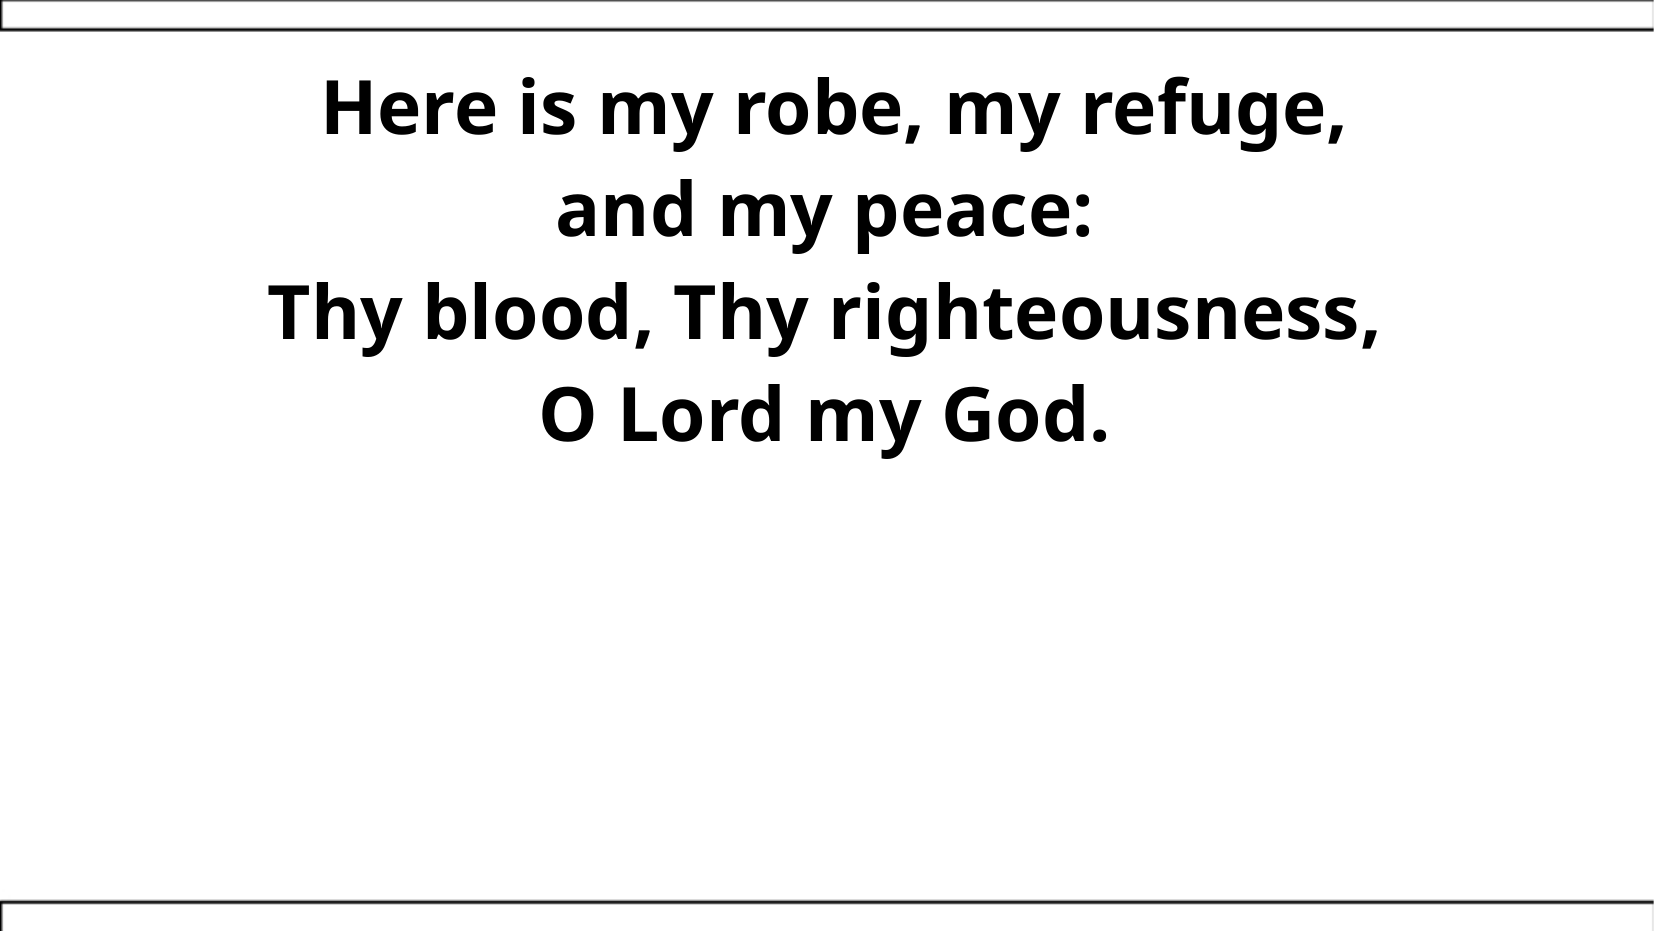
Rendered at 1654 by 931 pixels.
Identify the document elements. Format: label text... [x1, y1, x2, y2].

picture [0, 0, 1654, 931]
text_box Here is my robe, my refuge, and my peace: Thy blood, Thy righteousness, O Lord my God. [75, 46, 1576, 466]
